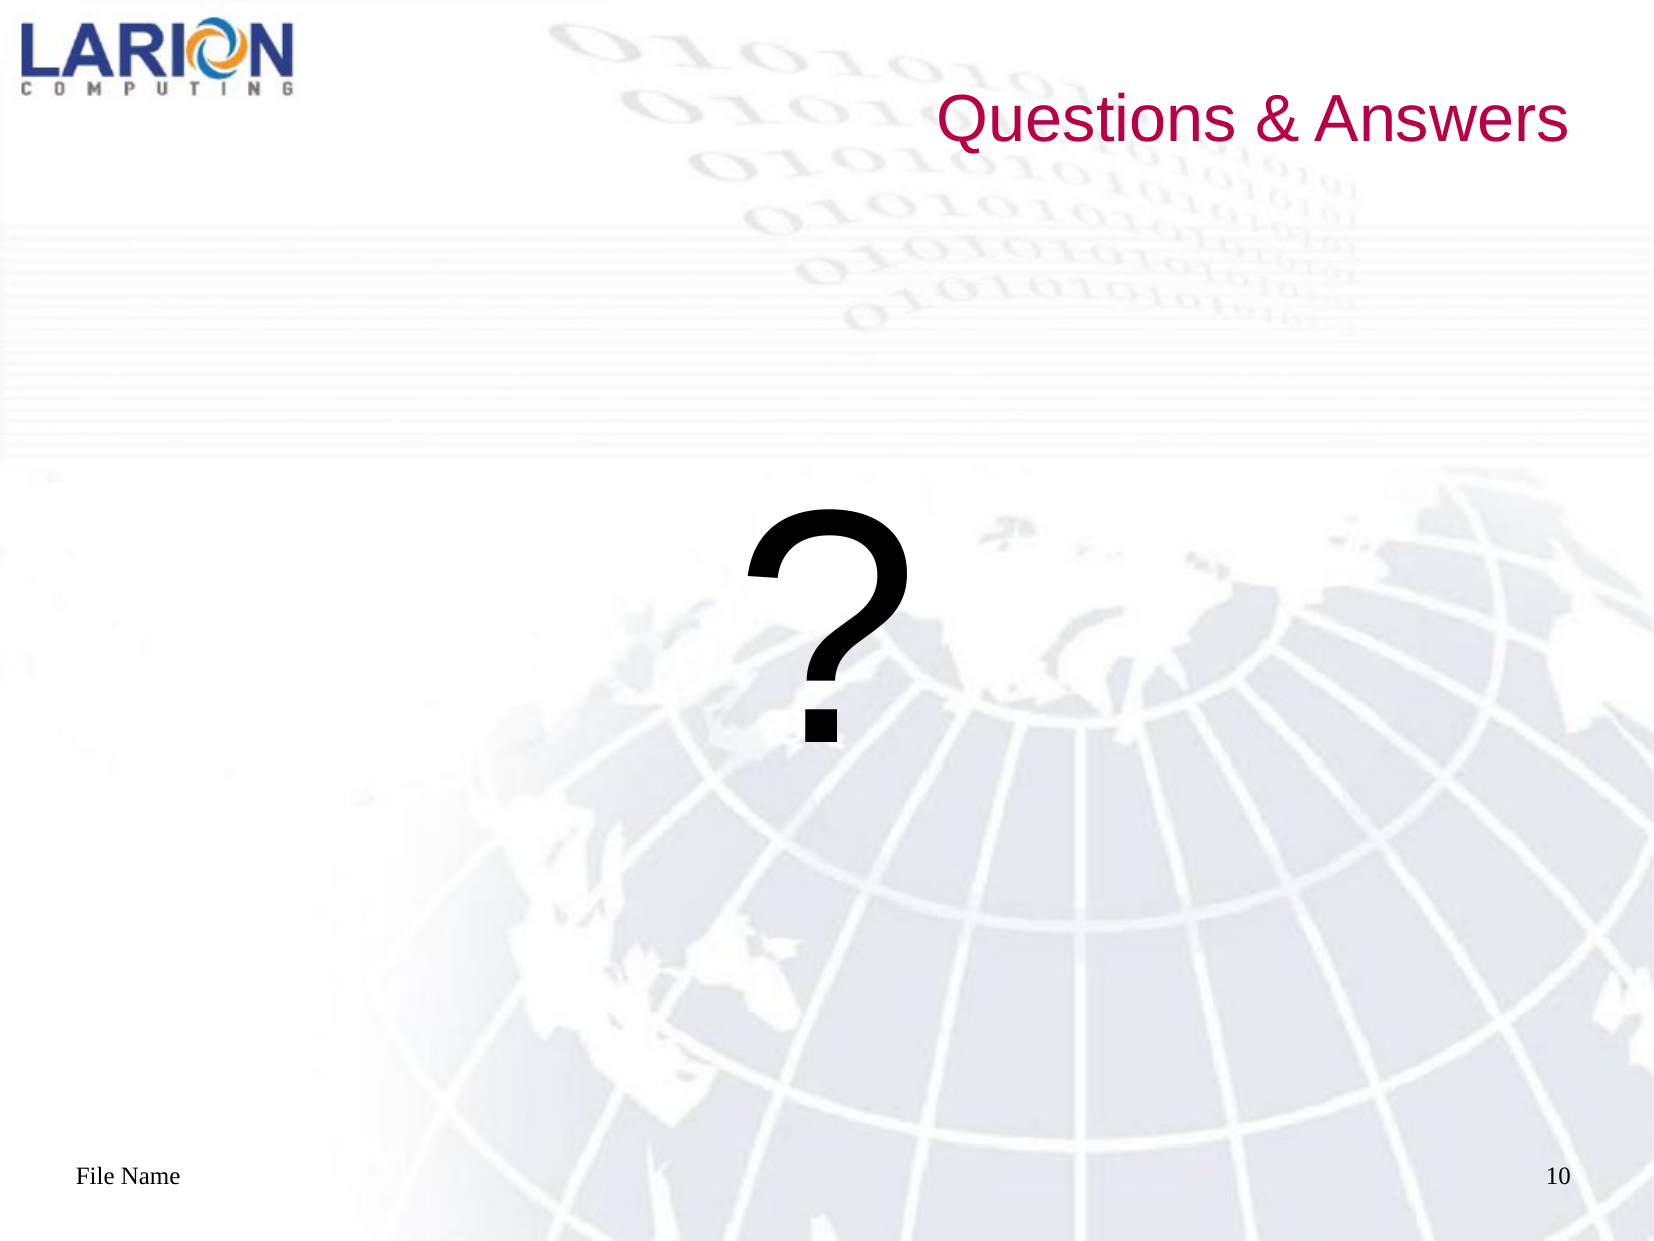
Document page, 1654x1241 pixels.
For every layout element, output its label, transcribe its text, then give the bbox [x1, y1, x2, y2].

text_box ? [719, 433, 935, 821]
title Questions & Answers [262, 49, 1571, 188]
picture [0, 0, 1654, 1241]
